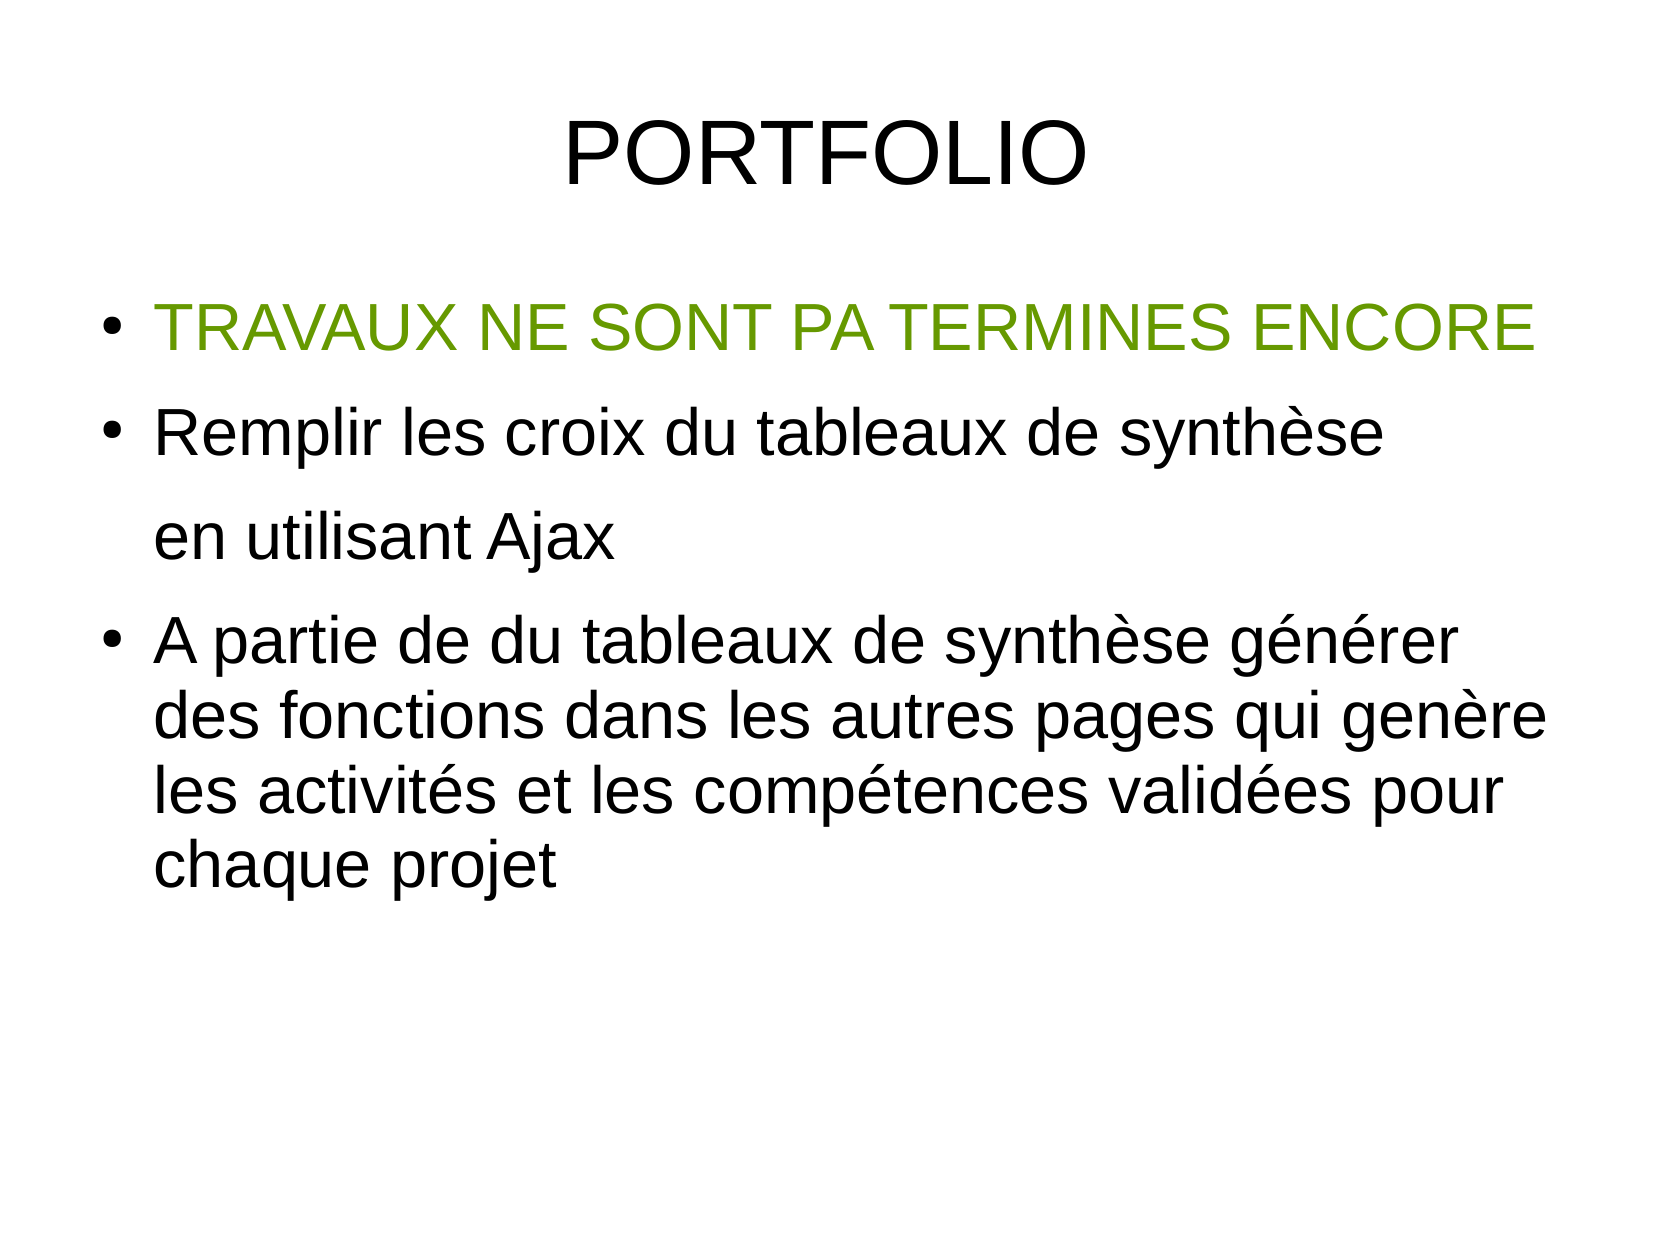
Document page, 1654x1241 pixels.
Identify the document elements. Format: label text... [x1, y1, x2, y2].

title PORTFOLIO [82, 49, 1571, 257]
list TRAVAUX NE SONT PA TERMINES ENCORE Remplir les croix du tableaux de synthèse en utilisant Ajax A partie de du tableaux de synthèse générer des fonctions dans les autres pages qui genère les activités et les compétences validées pour chaque projet [82, 290, 1571, 1010]
